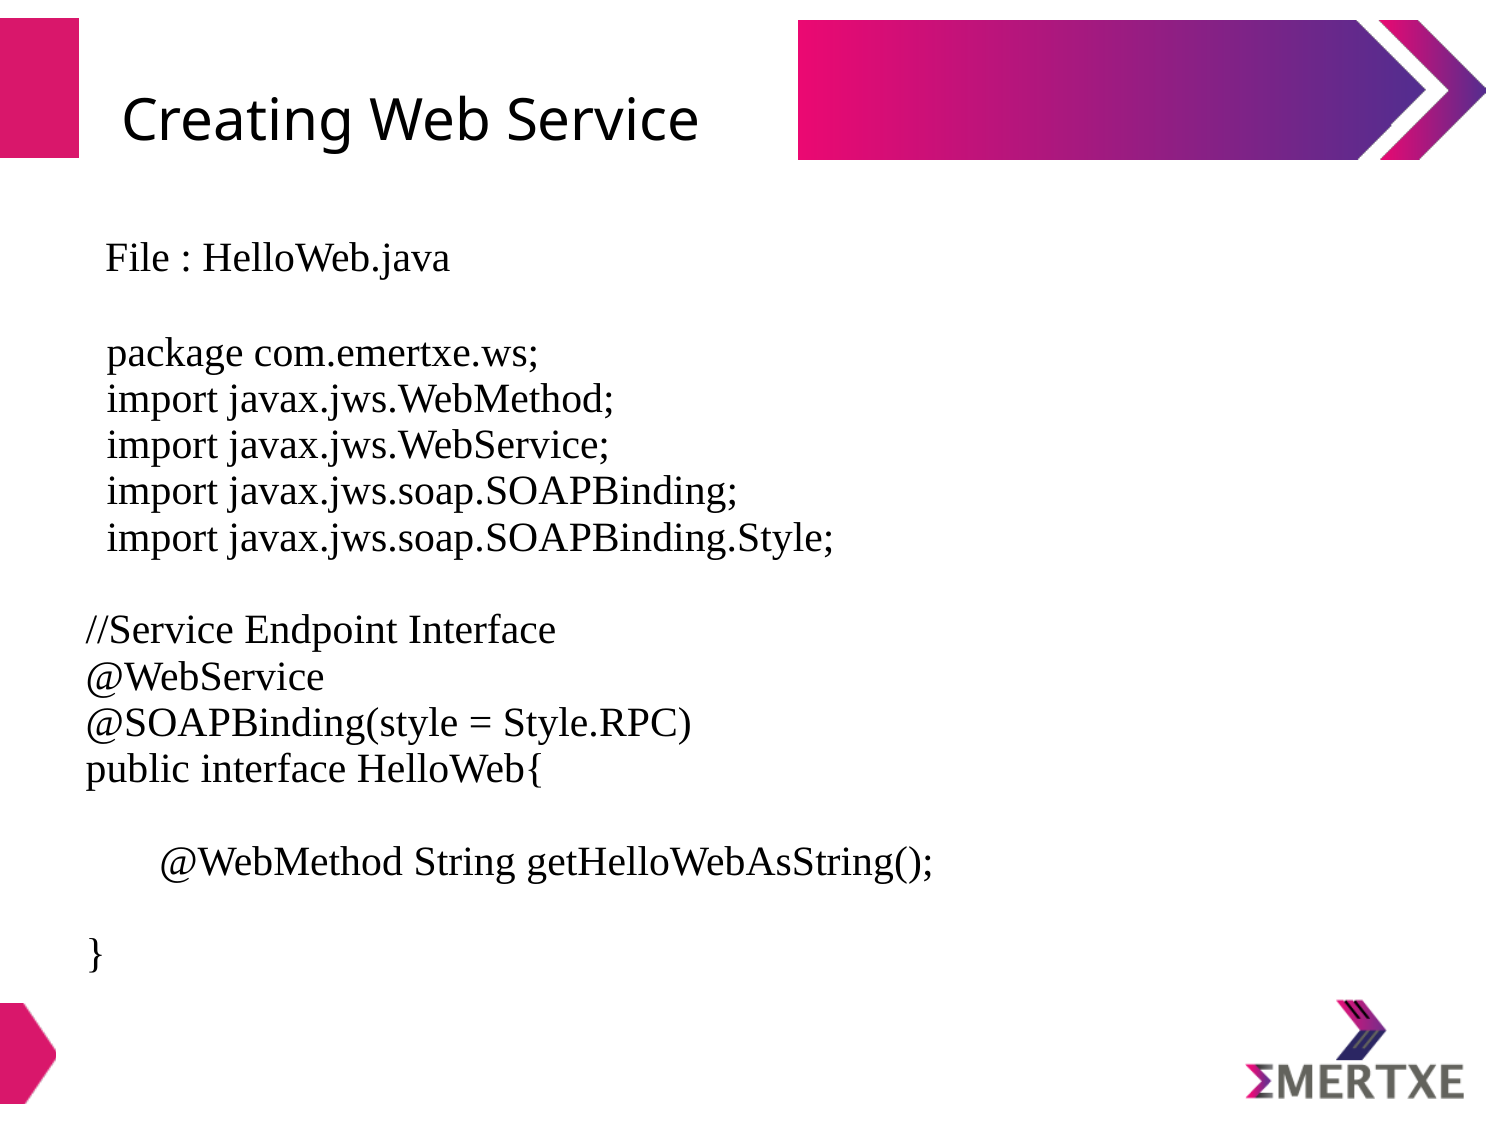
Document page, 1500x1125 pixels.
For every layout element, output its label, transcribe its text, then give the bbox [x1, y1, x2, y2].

text_box File : HelloWeb.java package com.emertxe.ws; import javax.jws.WebMethod; import javax.jws.WebService; import javax.jws.soap.SOAPBinding; import javax.jws.soap.SOAPBinding.Style; //Service Endpoint Interface @WebService @SOAPBinding(style = Style.RPC) public interface HelloWeb{ @WebMethod String getHelloWebAsString(); } [70, 224, 1430, 1072]
picture [1245, 996, 1465, 1099]
text_box Creating Web Service [106, 70, 839, 154]
picture [798, 20, 1486, 160]
